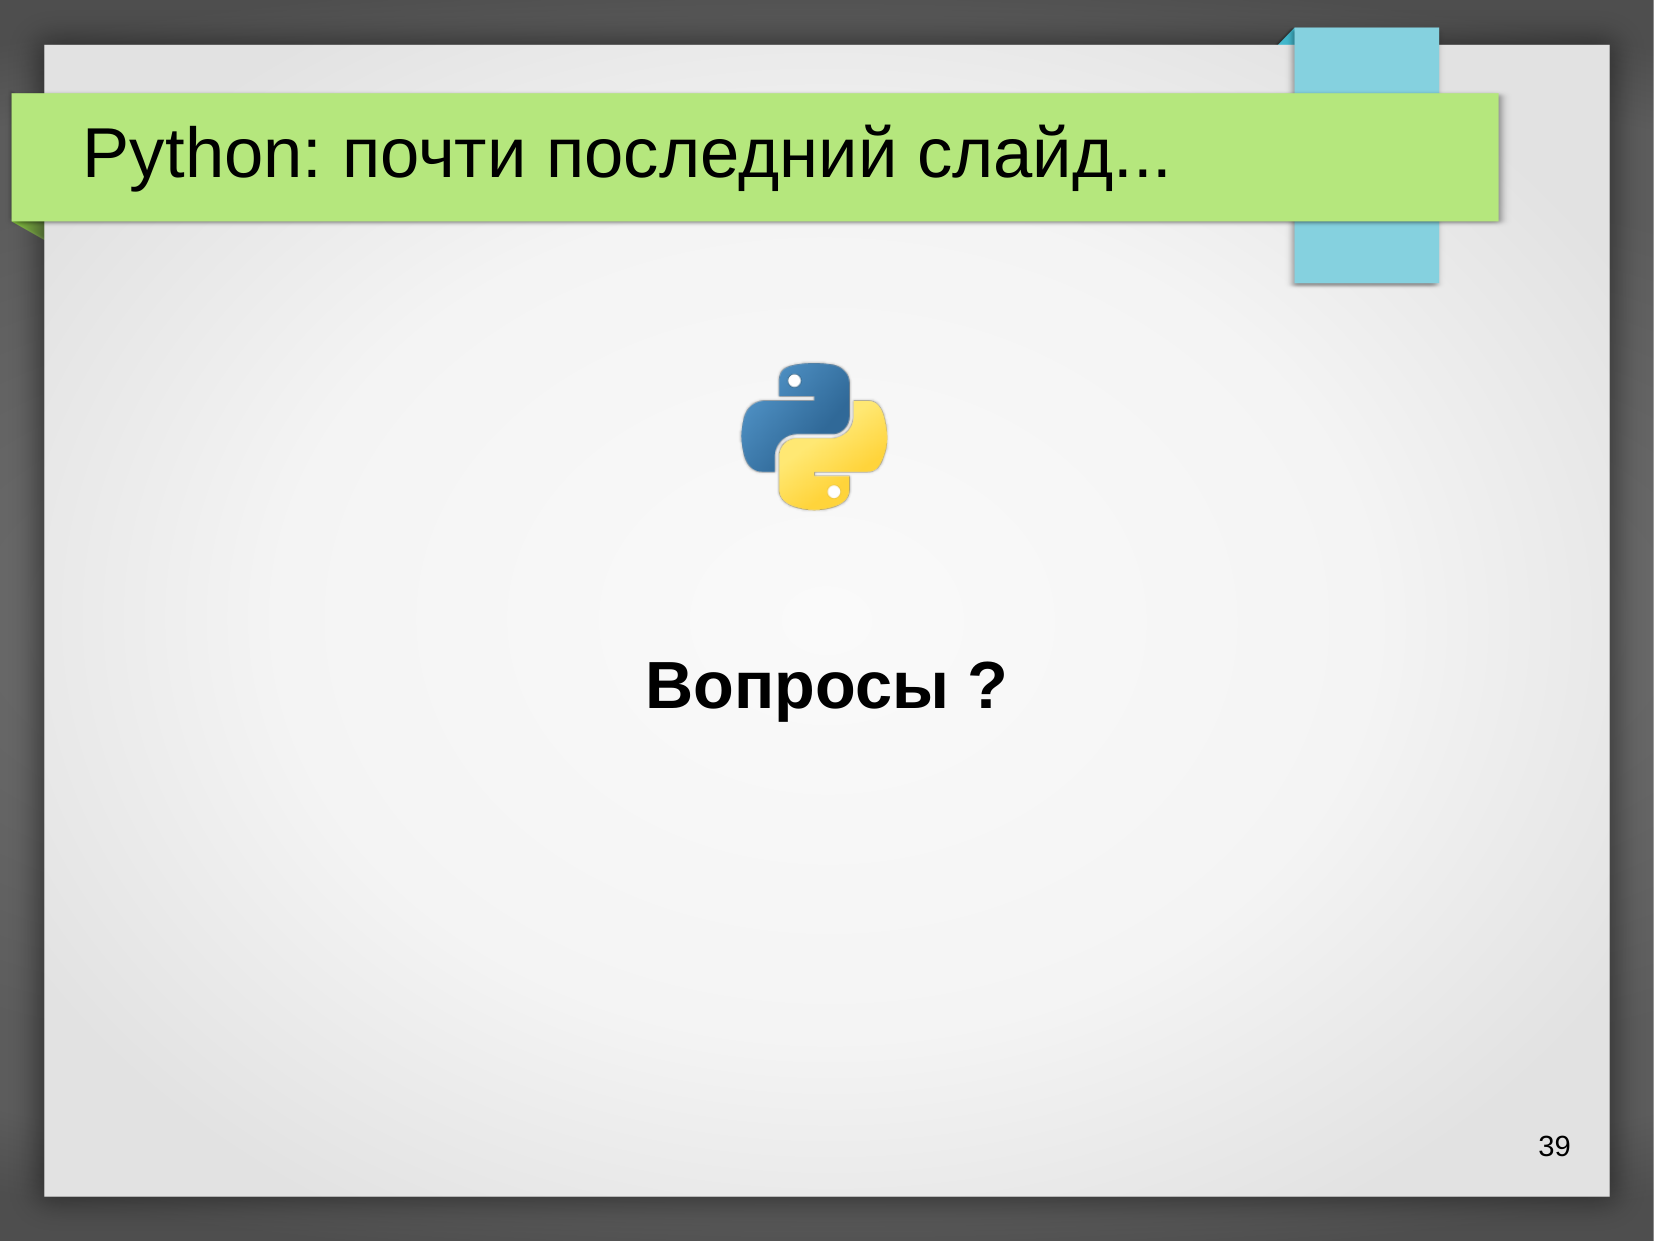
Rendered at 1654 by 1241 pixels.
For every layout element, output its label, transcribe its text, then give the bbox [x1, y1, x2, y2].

picture [0, 0, 1654, 1241]
title Python: почти последний слайд... [82, 49, 1571, 236]
subtitle Вопросы ? [82, 236, 1571, 1134]
